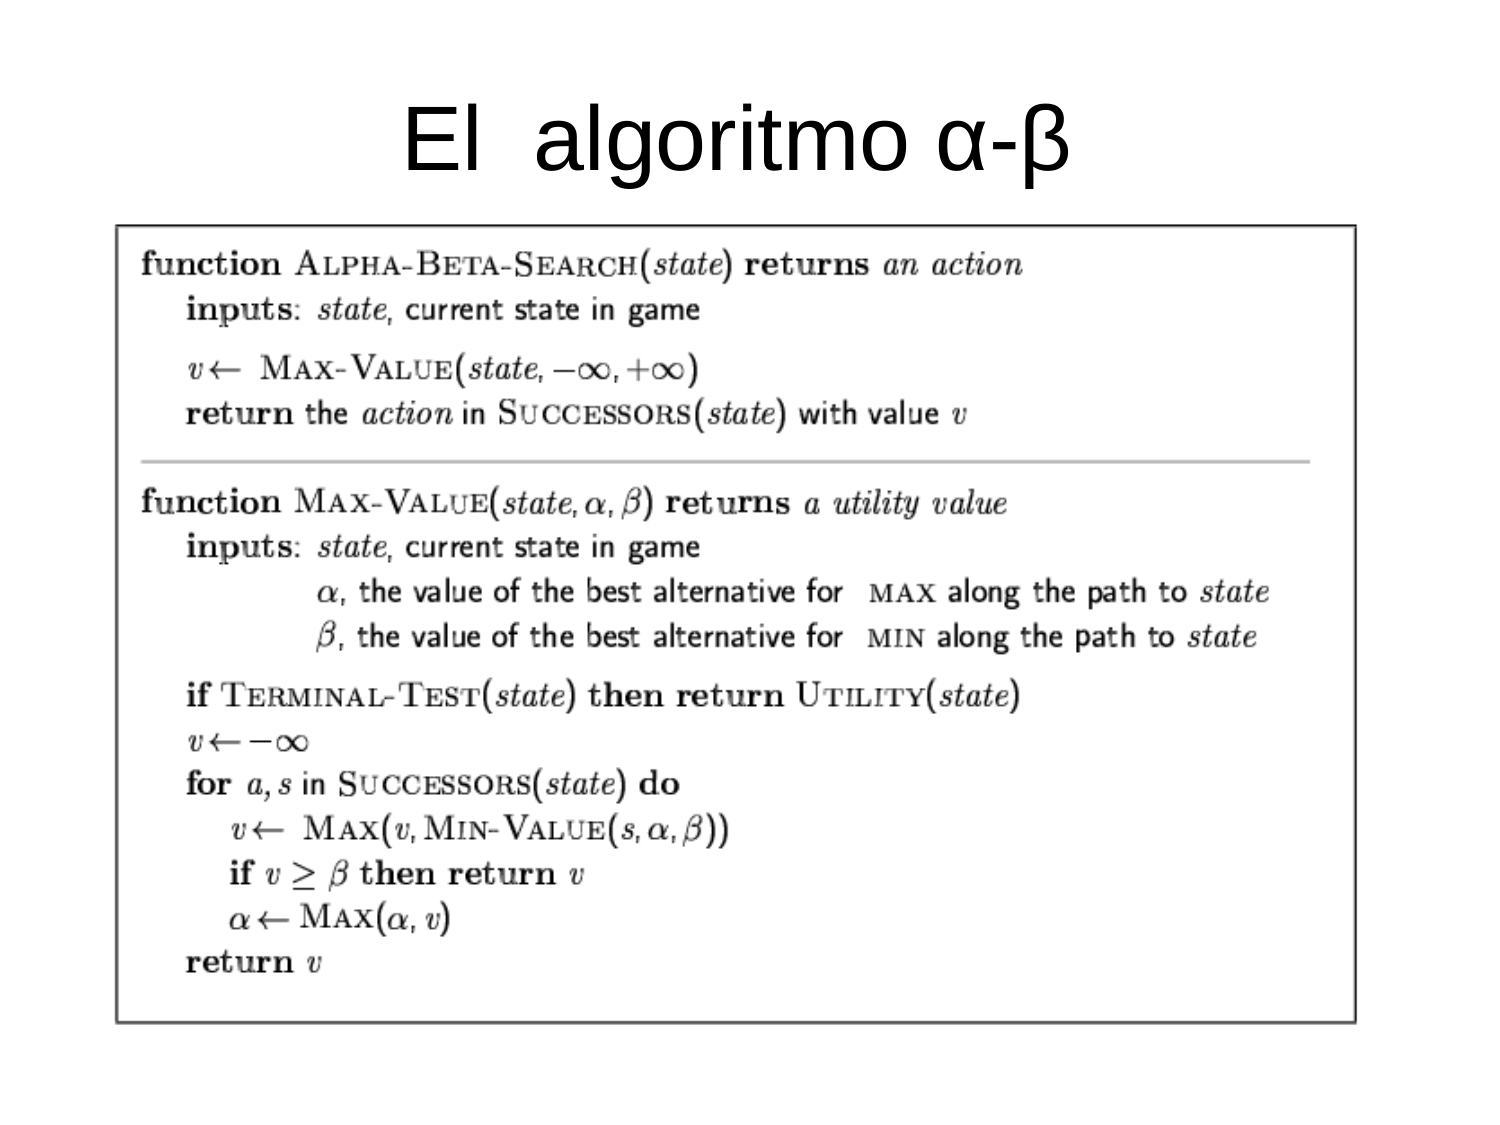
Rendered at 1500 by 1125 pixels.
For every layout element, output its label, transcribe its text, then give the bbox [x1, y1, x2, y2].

picture [112, 212, 1363, 1032]
title El algoritmo α-β [75, 45, 1426, 233]
